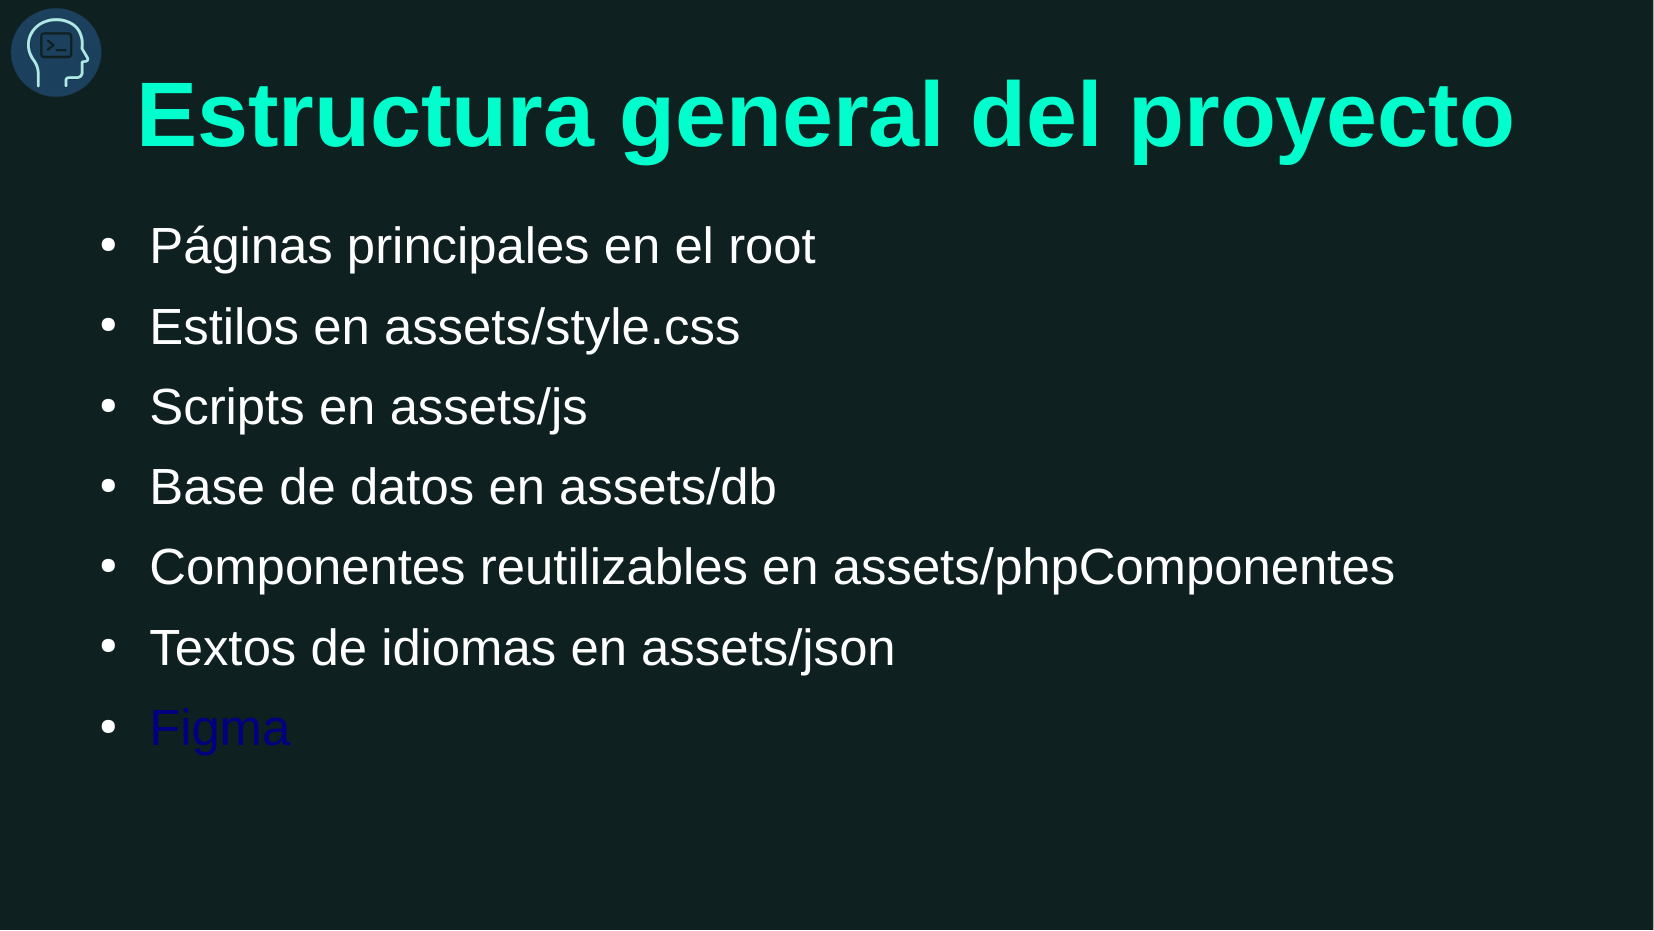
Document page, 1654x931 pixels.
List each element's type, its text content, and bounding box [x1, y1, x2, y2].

list Páginas principales en el root Estilos en assets/style.css Scripts en assets/js Base de datos en assets/db Componentes reutilizables en assets/phpComponentes Textos de idiomas en assets/json Figma [82, 217, 1571, 758]
title Estructura general del proyecto [82, 37, 1571, 193]
picture [0, 0, 130, 130]
